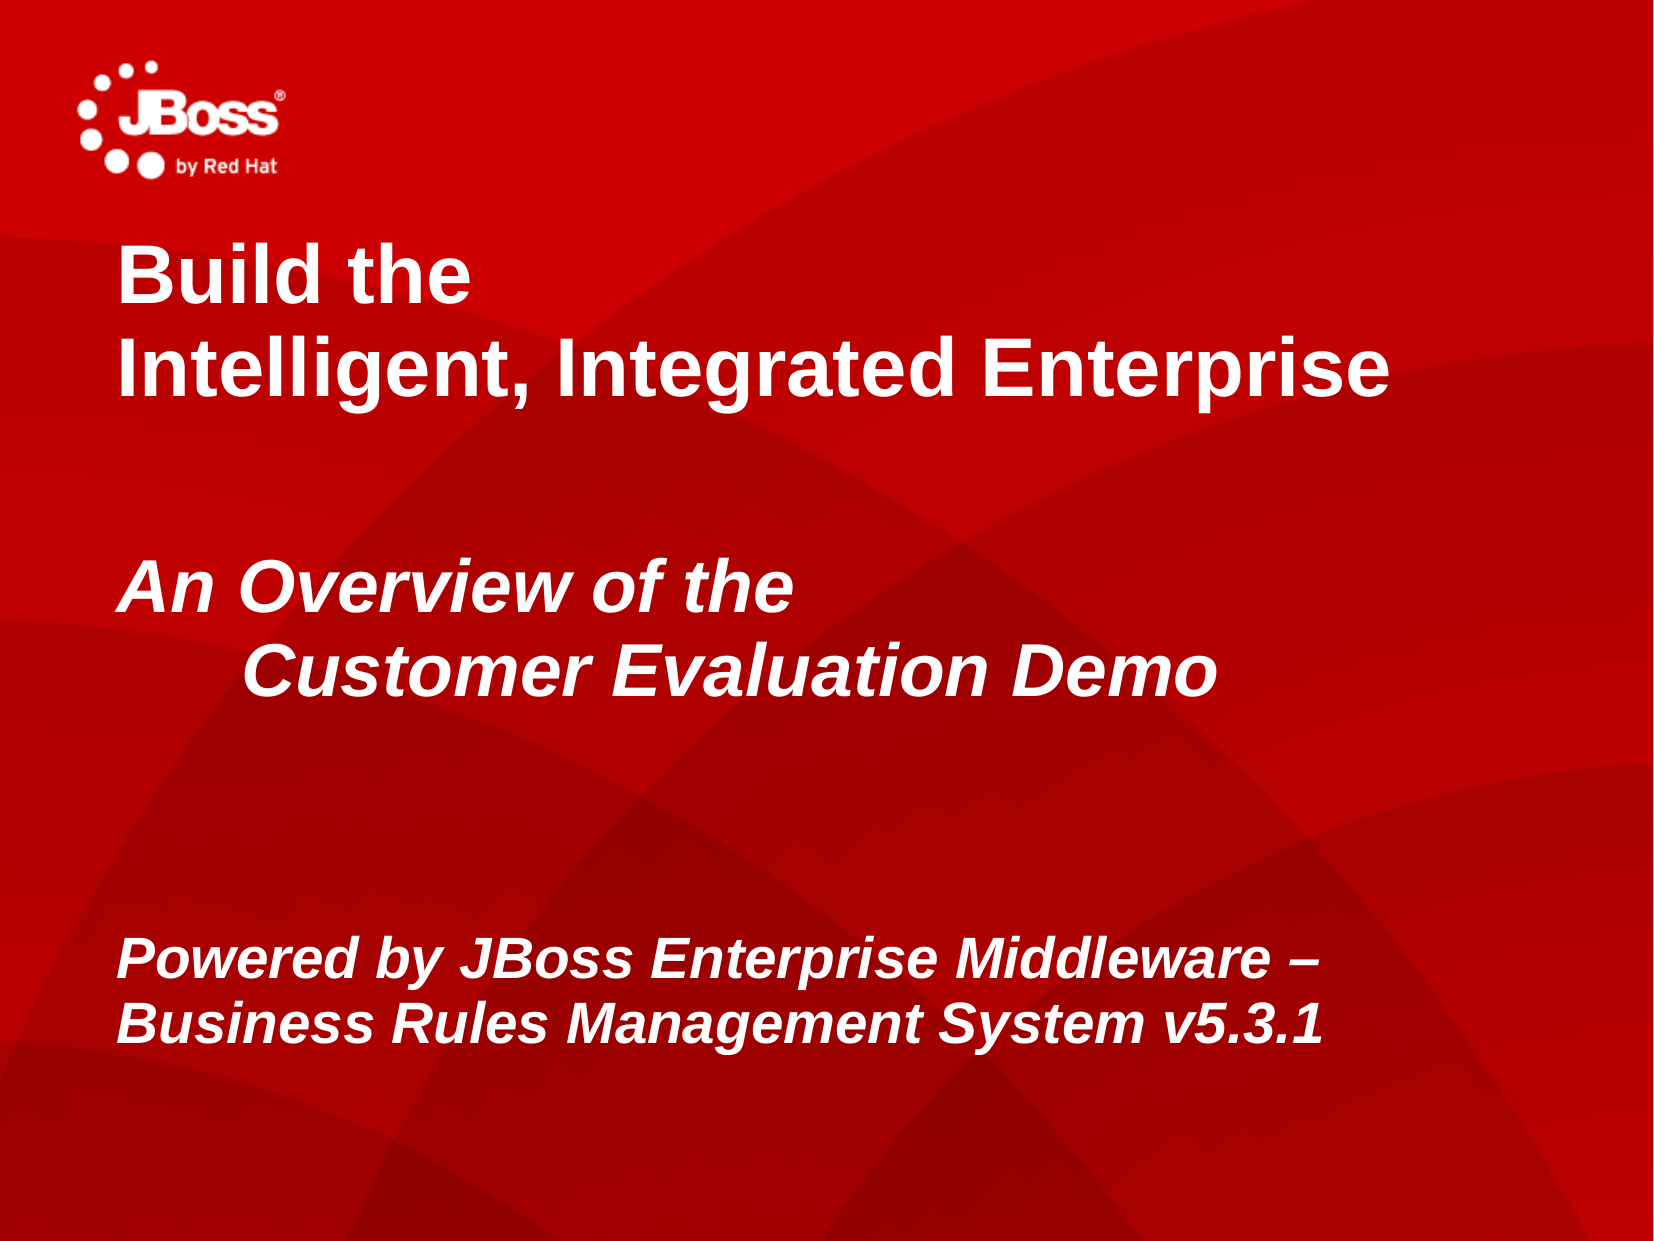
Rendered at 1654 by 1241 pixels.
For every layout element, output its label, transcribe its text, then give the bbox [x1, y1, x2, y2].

picture [0, 0, 1654, 1241]
text_box Build the Intelligent, Integrated Enterprise An Overview of the Customer Evaluation Demo Powered by JBoss Enterprise Middleware – Business Rules Management System v5.3.1 [101, 220, 1552, 1020]
